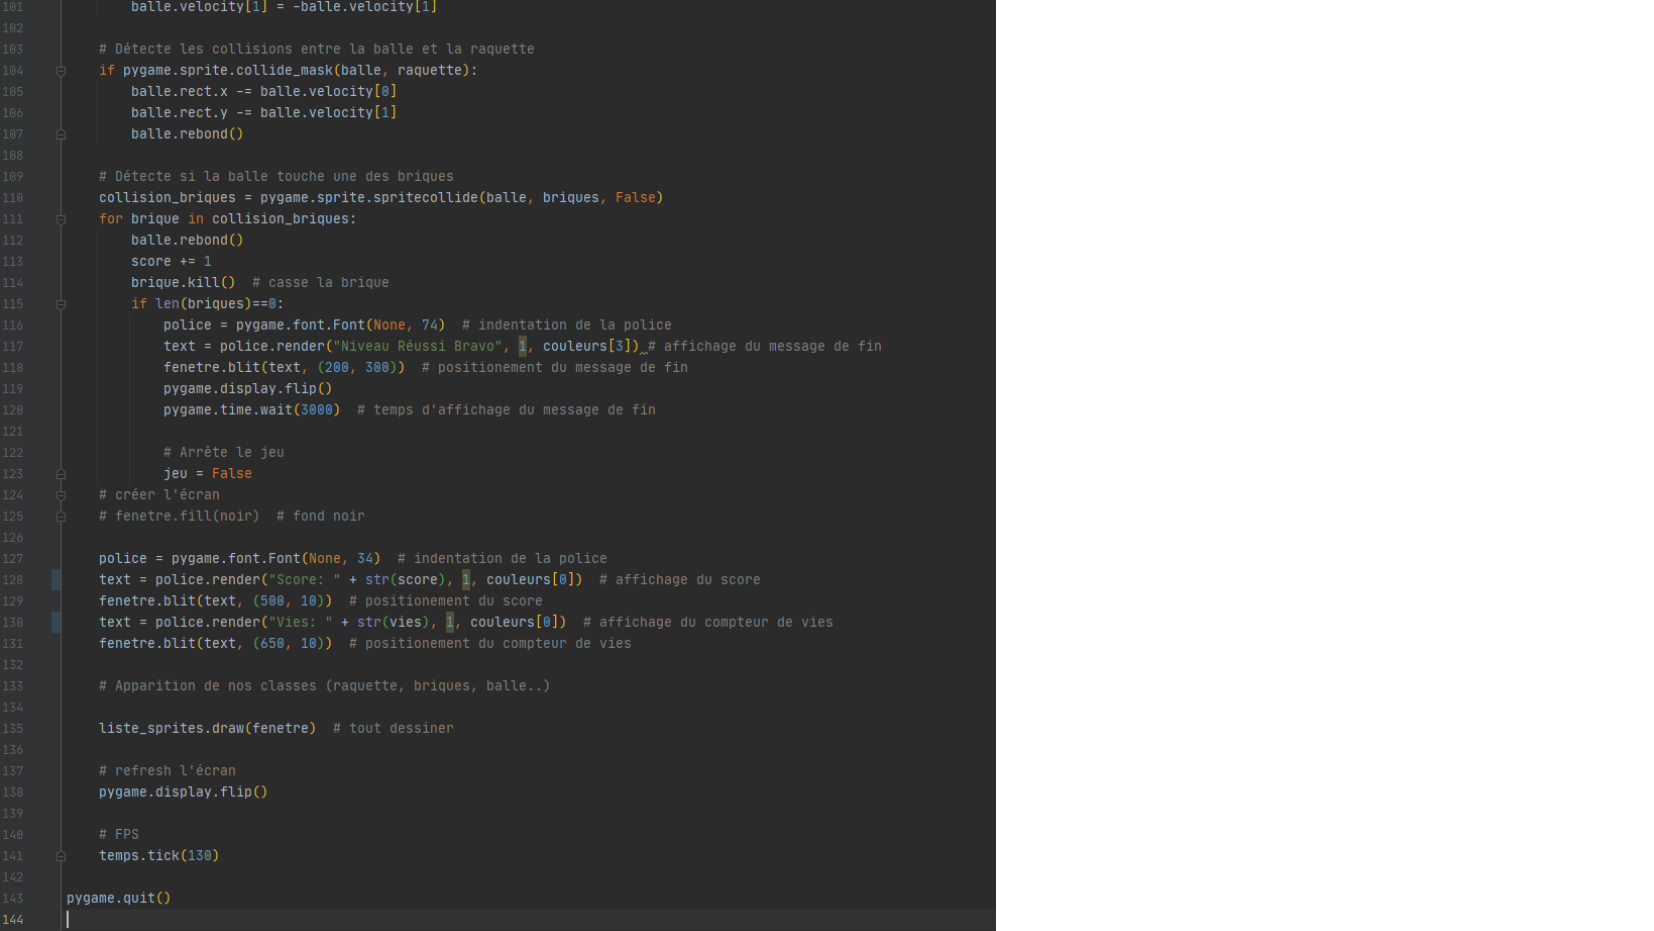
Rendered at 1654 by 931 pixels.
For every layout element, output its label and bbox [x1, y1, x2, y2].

picture [0, 0, 996, 931]
